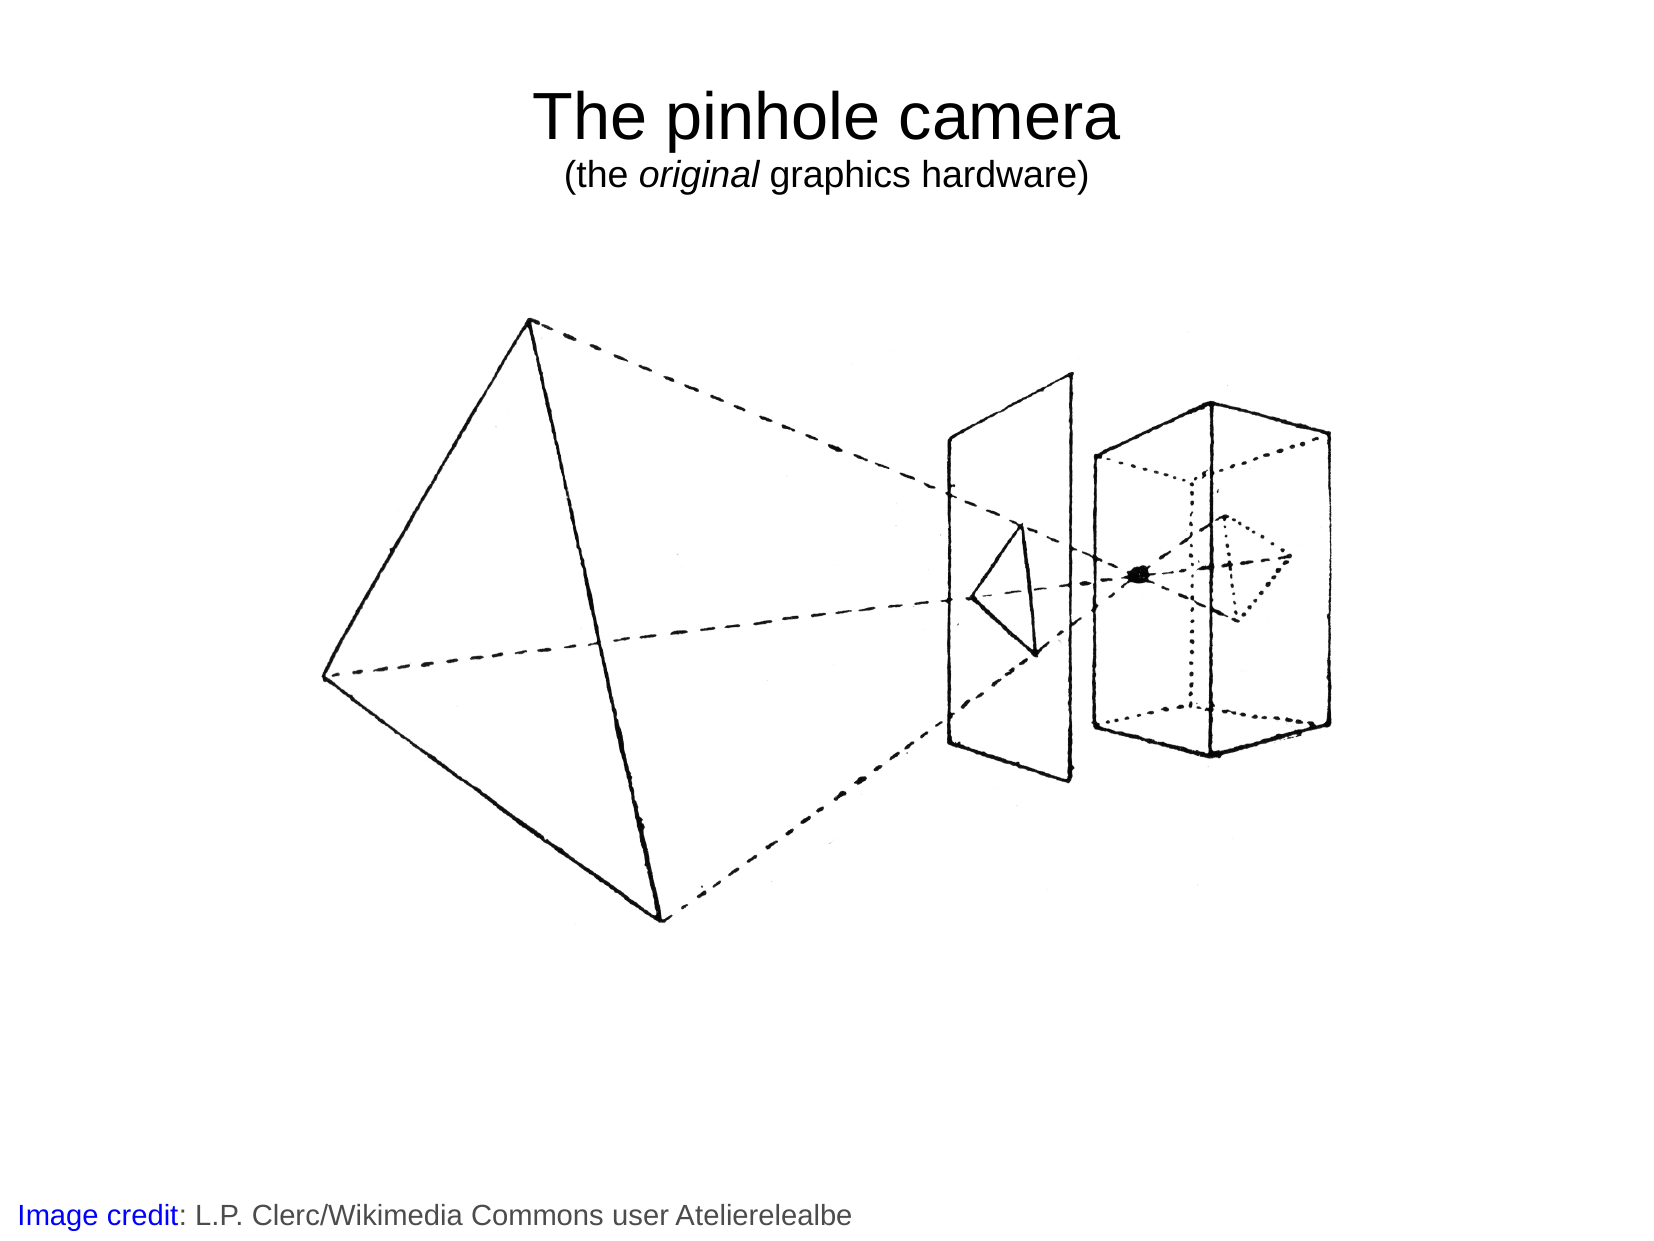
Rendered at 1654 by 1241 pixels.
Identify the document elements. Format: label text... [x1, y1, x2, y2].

subtitle The pinhole camera (the original graphics hardware) [82, 49, 1571, 226]
picture [314, 309, 1342, 926]
text_box Image credit: L.P. Clerc/Wikimedia Commons user Atelierelealbe [2, 1191, 1163, 1240]
